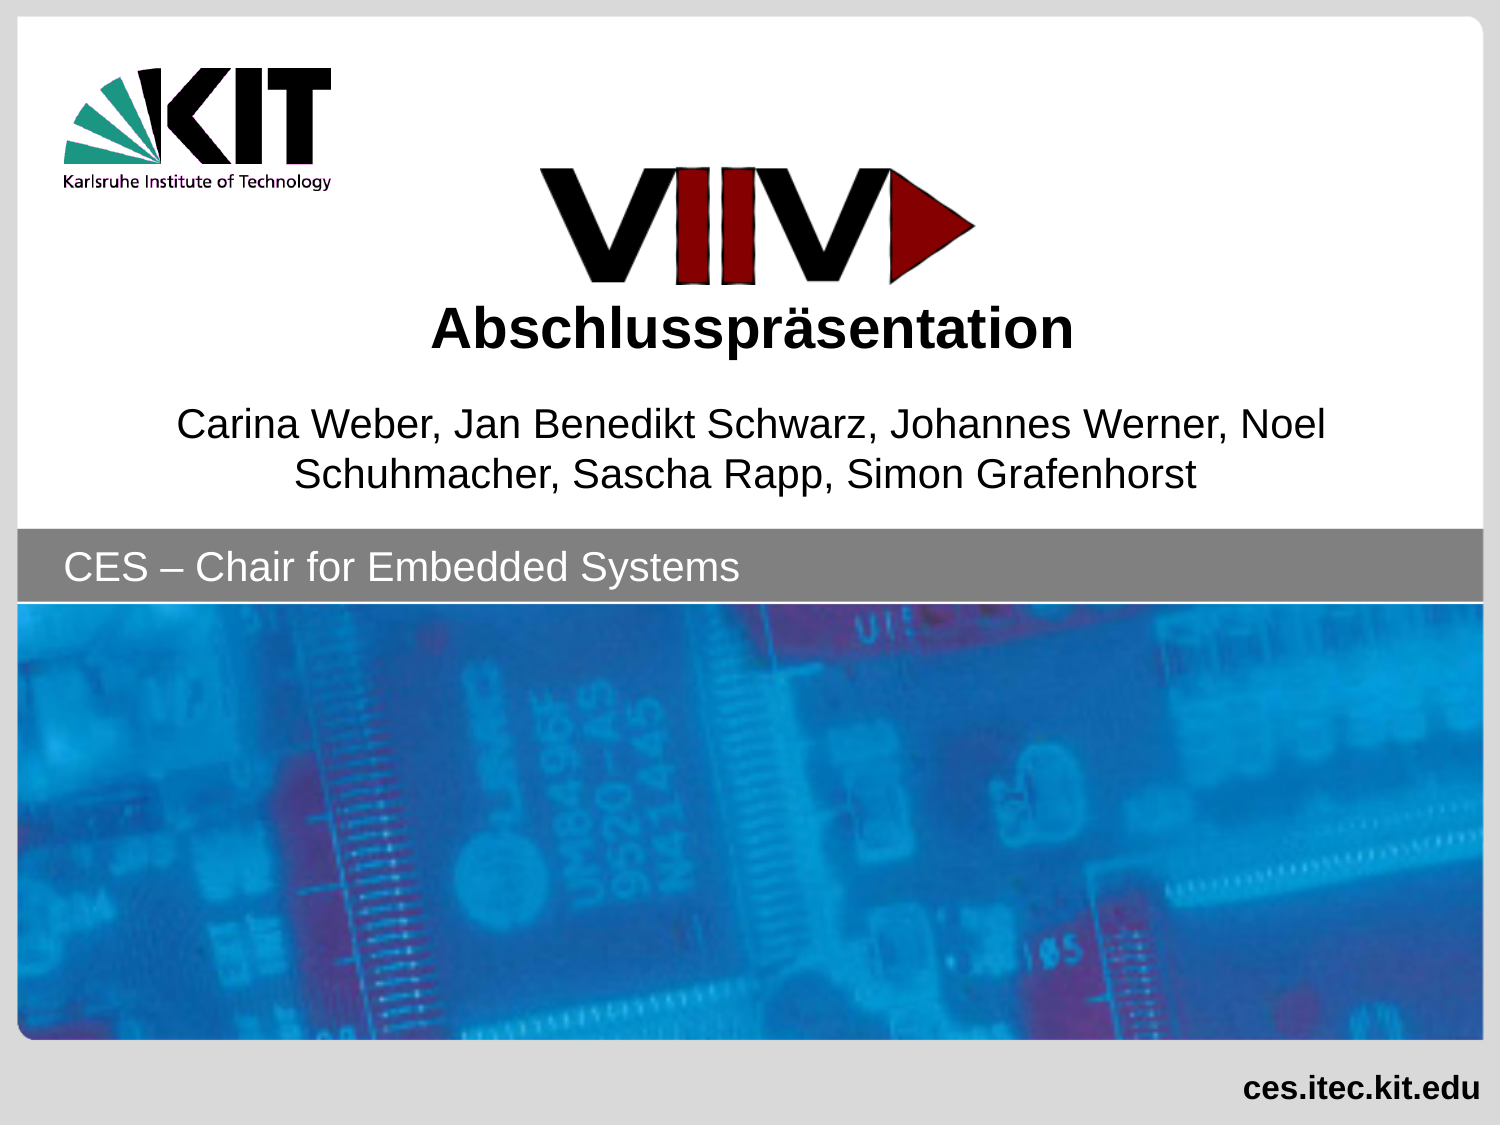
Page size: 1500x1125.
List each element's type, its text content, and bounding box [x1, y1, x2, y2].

picture [0, 0, 1500, 1125]
text_box Carina Weber, Jan Benedikt Schwarz, Johannes Werner, Noel Schuhmacher, Sascha Rapp, Simon Grafenhorst [171, 397, 1332, 516]
text_box Abschlusspräsentation [64, 219, 1442, 361]
